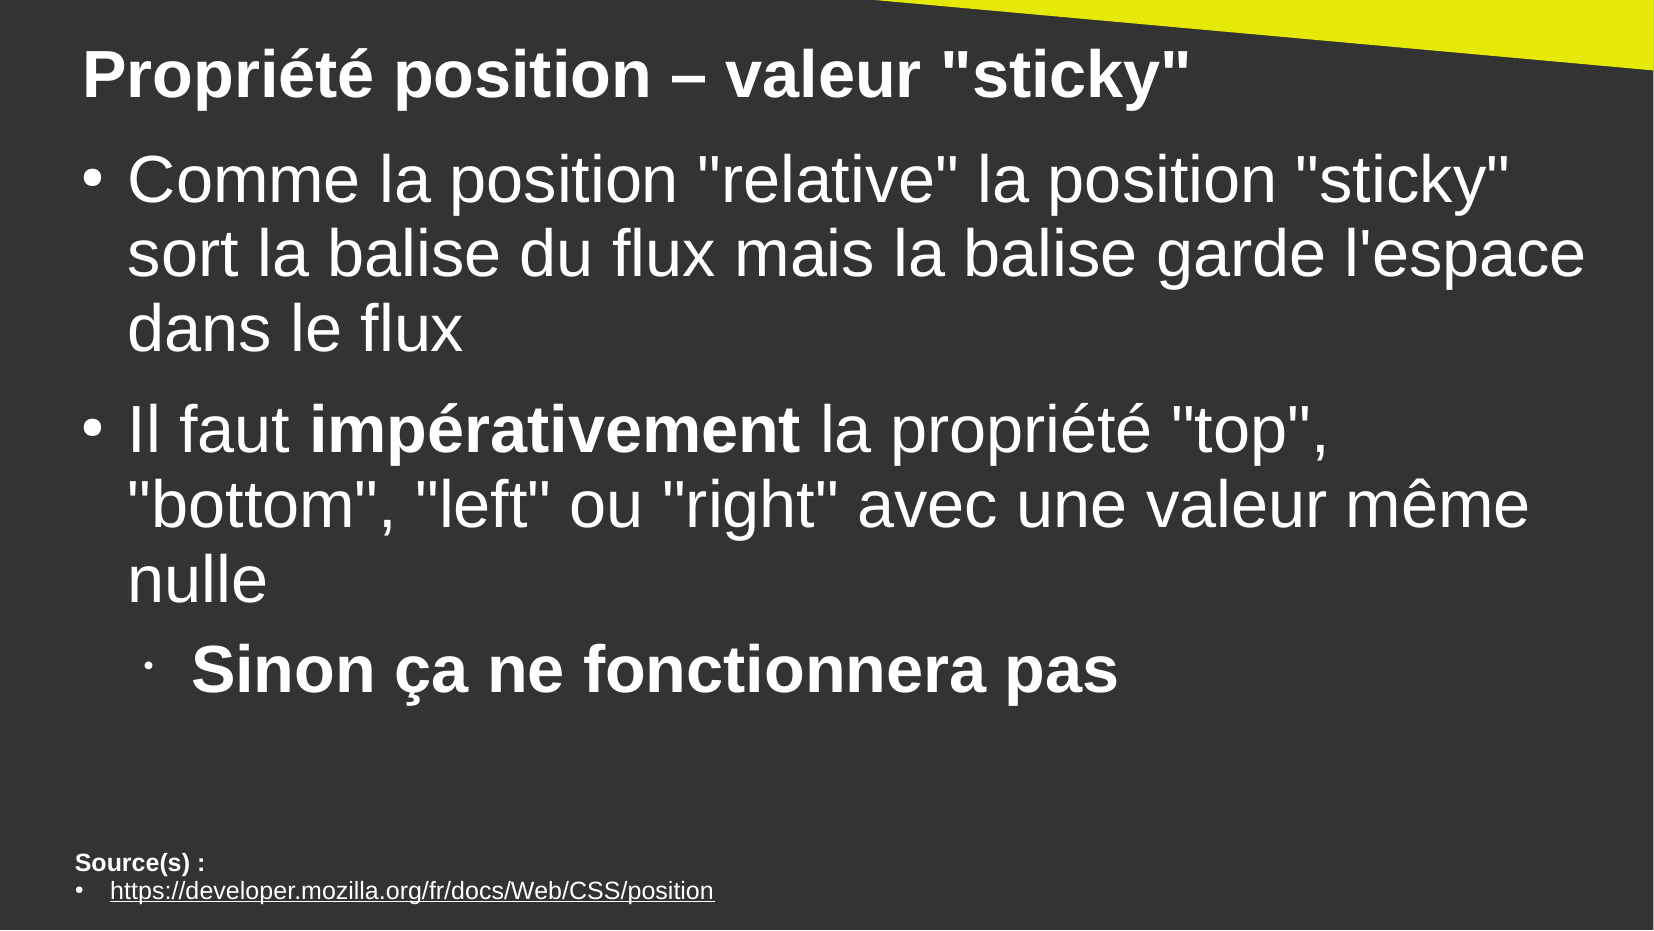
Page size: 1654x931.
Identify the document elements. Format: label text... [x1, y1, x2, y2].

text_box [874, 0, 1654, 71]
title Propriété position – valeur "sticky" [82, 37, 1571, 114]
text_box Source(s) : https://developer.mozilla.org/fr/docs/Web/CSS/position [60, 841, 1546, 931]
list Comme la position "relative" la position "sticky" sort la balise du flux mais la balise garde l'espace dans le flux Il faut impérativement la propriété "top", "bottom", "left" ou "right" avec une valeur même nulle Sinon ça ne fonctionnera pas [64, 141, 1604, 709]
